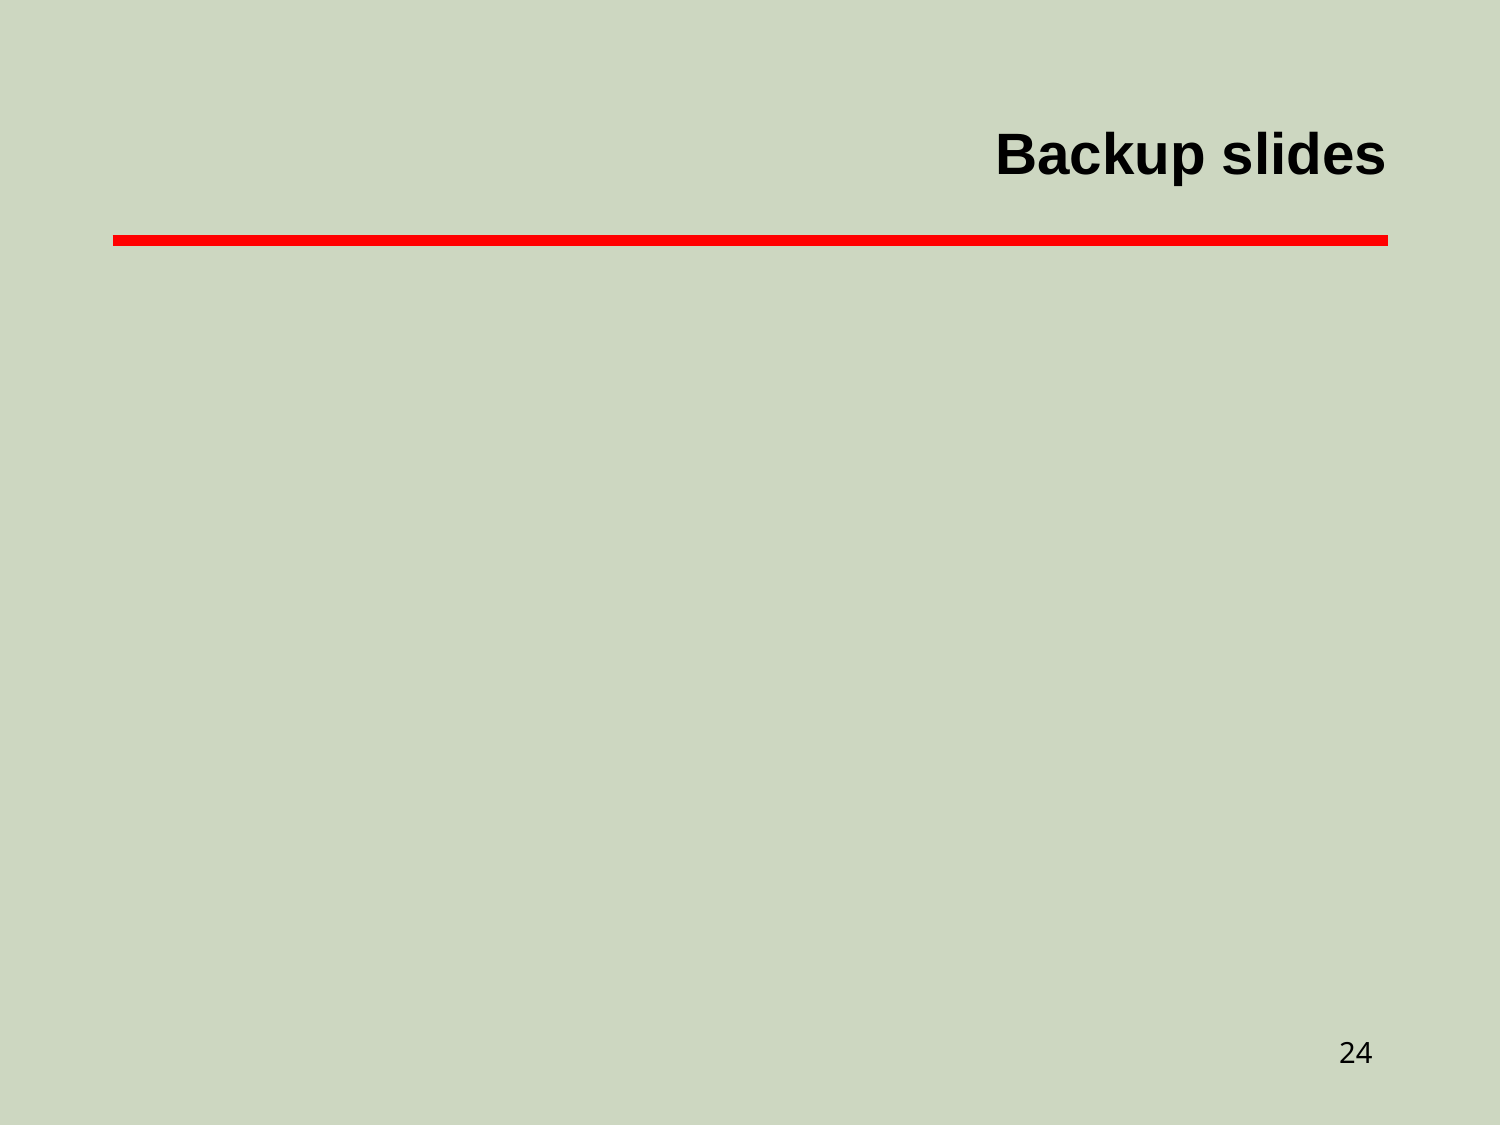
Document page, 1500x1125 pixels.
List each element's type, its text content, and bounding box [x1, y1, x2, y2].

title Backup slides [337, 85, 1388, 224]
